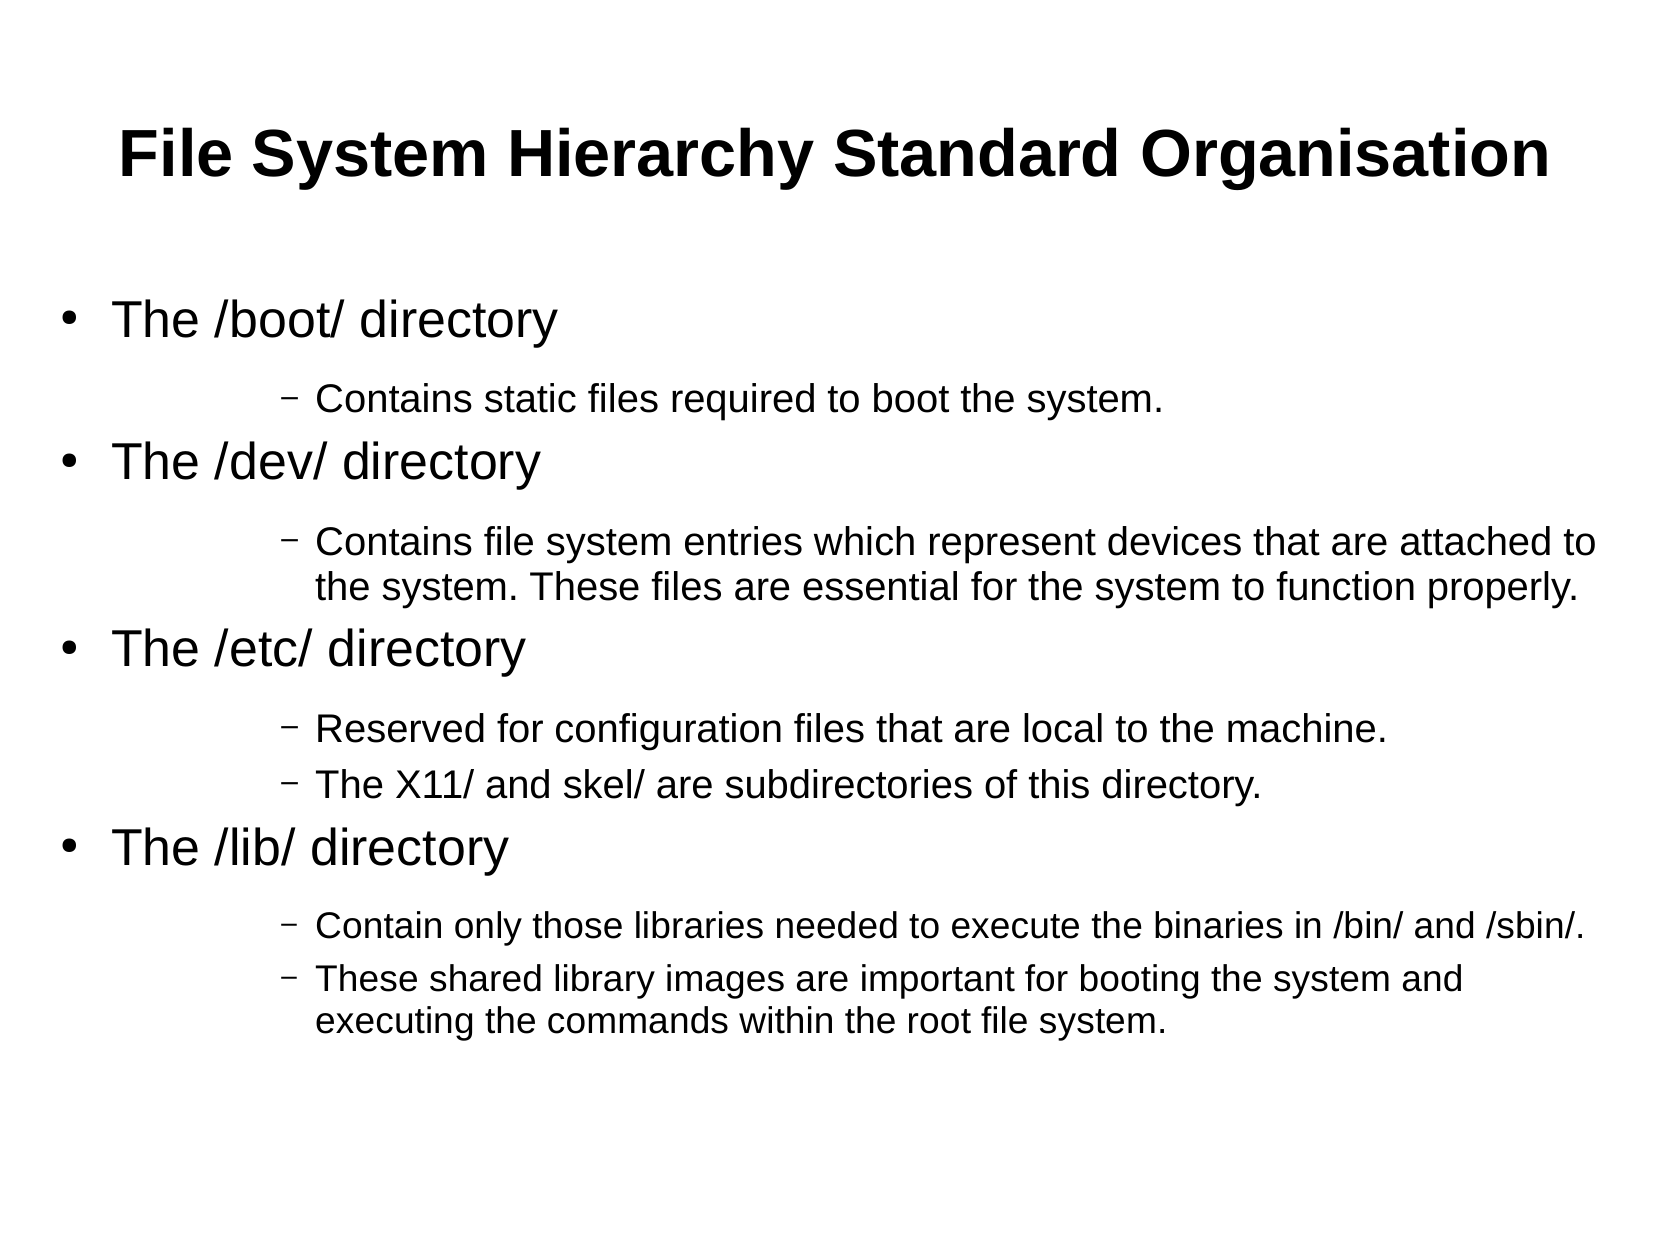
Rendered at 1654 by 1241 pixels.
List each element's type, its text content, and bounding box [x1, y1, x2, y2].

list The /boot/ directory Contains static files required to boot the system. The /dev/ directory Contains file system entries which represent devices that are attached to the system. These files are essential for the system to function properly. The /etc/ directory Reserved for configuration files that are local to the machine. The X11/ and skel/ are subdirectories of this directory. The /lib/ directory Contain only those libraries needed to execute the binaries in /bin/ and /sbin/. These shared library images are important for booting the system and executing the commands within the root file system. [43, 290, 1632, 1107]
title File System Hierarchy Standard Organisation [91, 49, 1580, 257]
